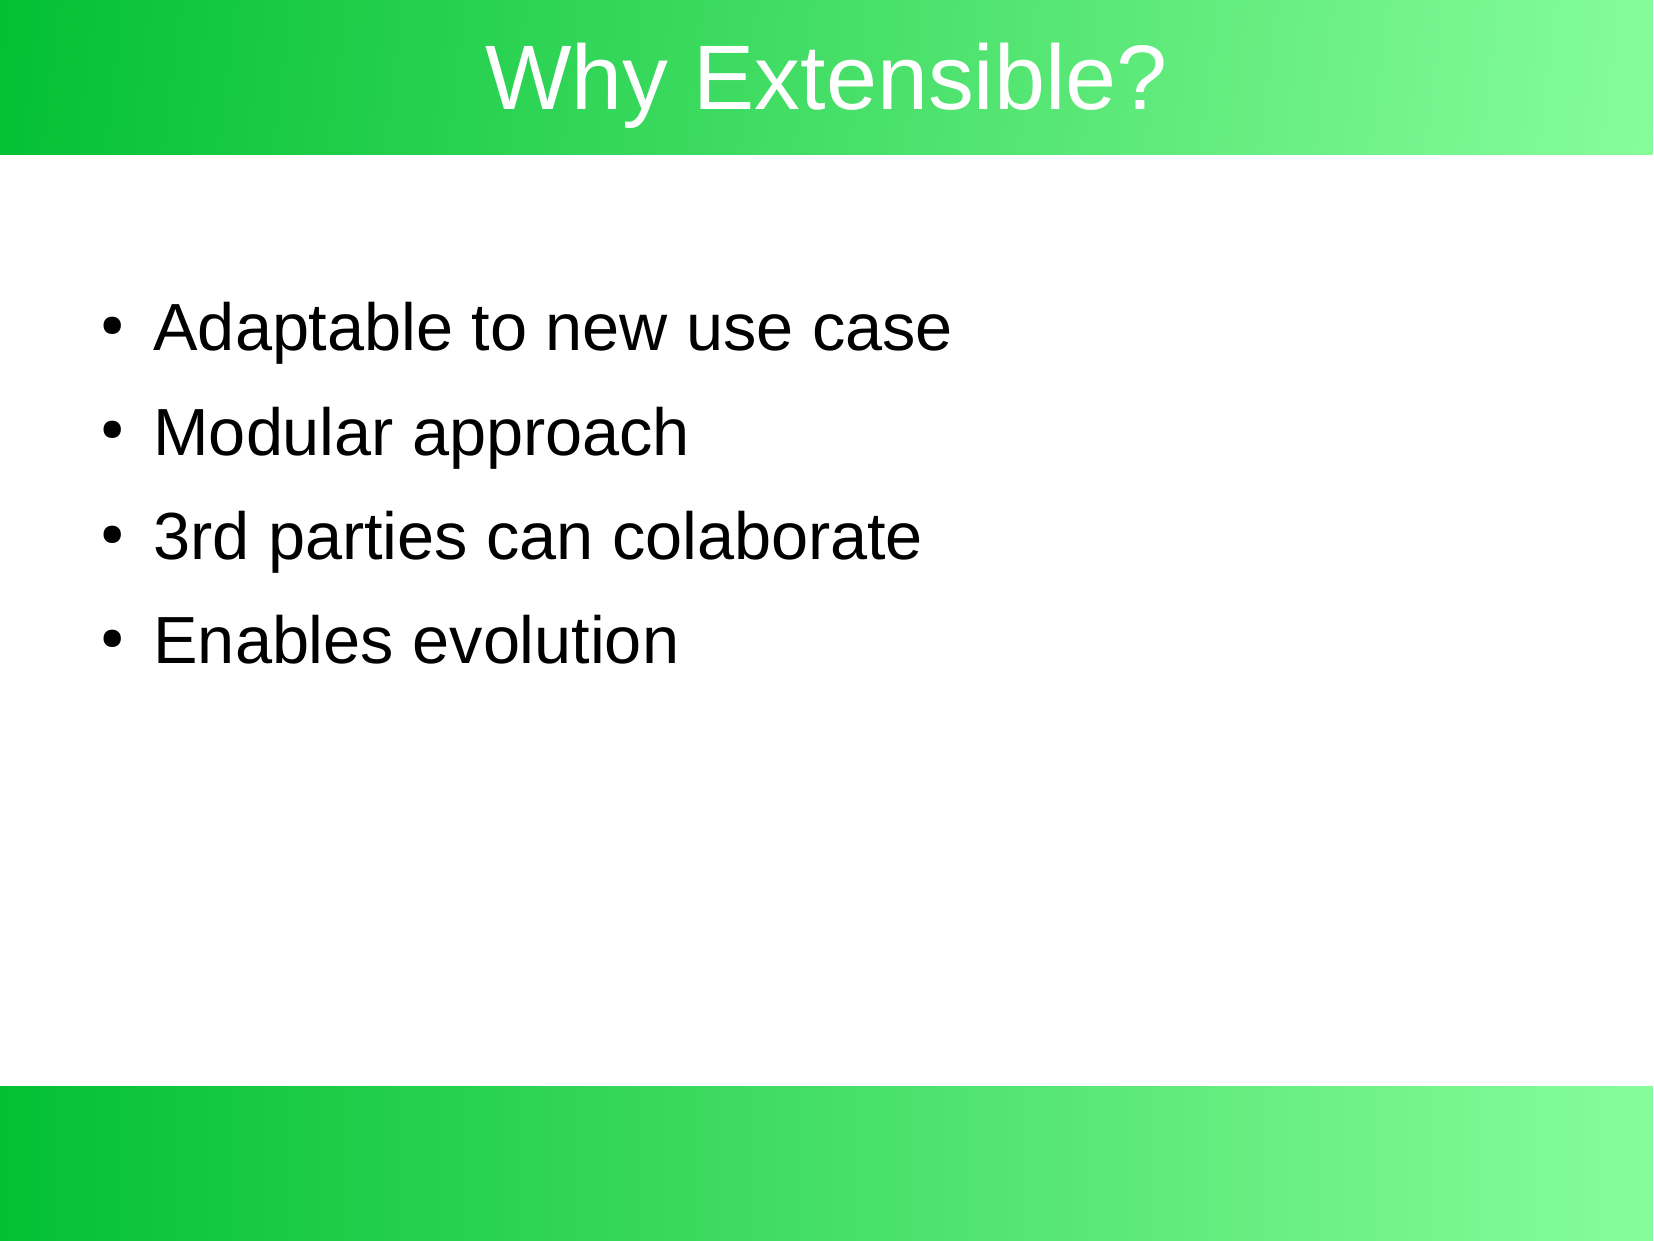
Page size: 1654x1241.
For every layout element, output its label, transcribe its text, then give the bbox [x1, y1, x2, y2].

list Adaptable to new use case Modular approach 3rd parties can colaborate Enables evolution [82, 290, 1571, 1010]
title Why Extensible? [82, 25, 1571, 130]
